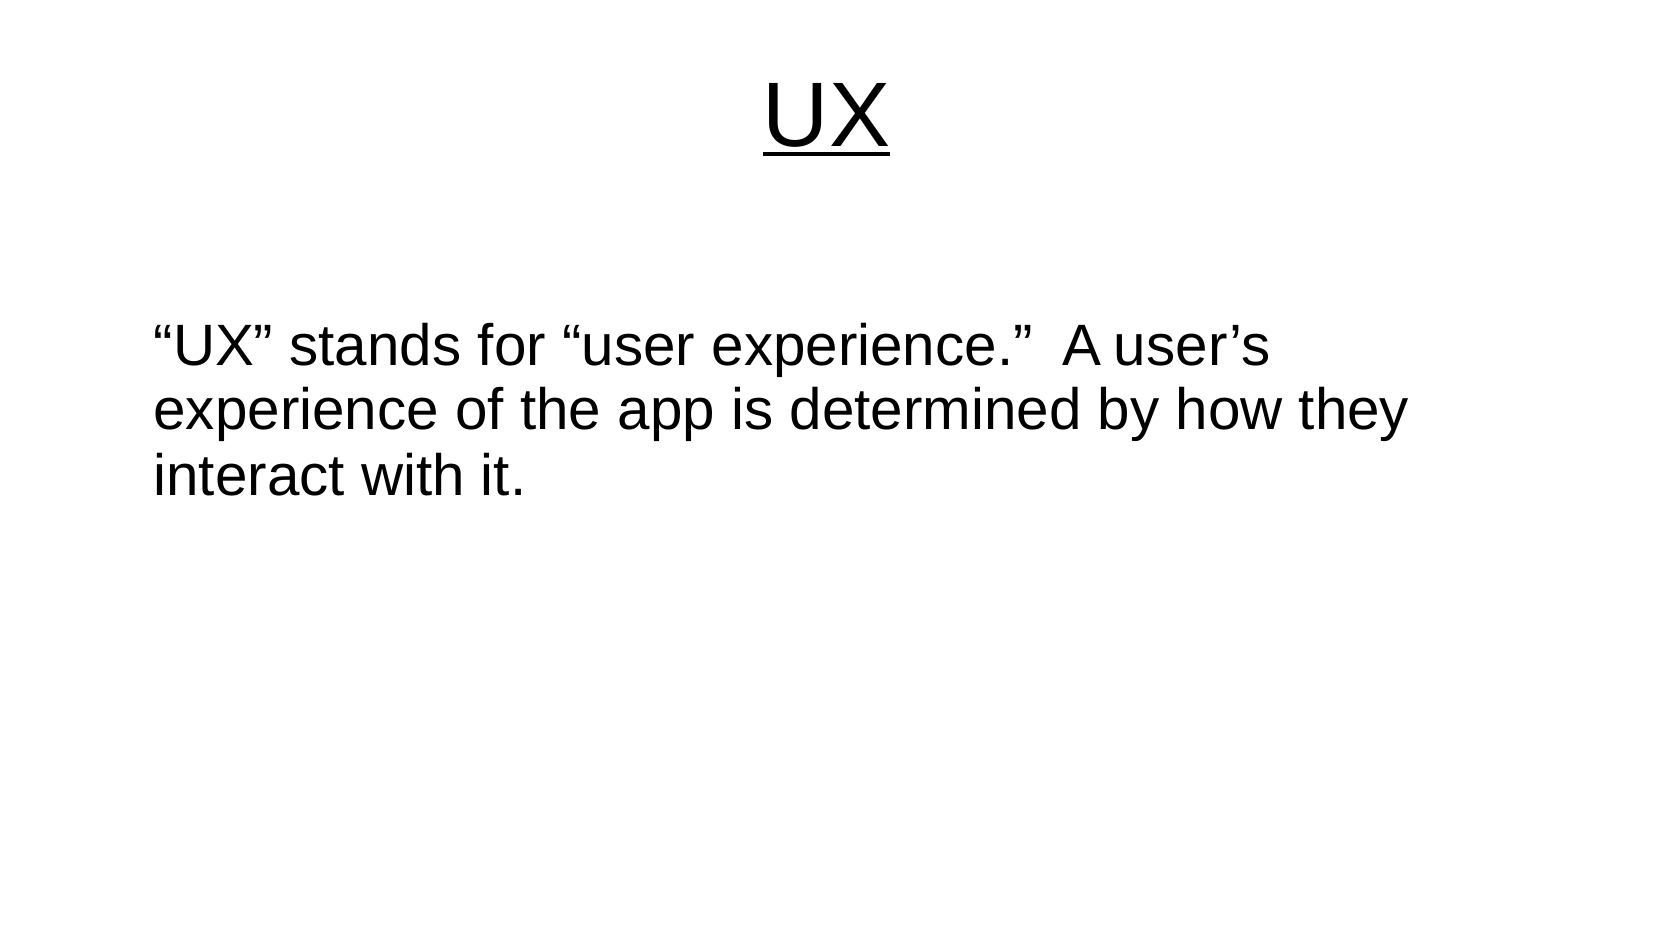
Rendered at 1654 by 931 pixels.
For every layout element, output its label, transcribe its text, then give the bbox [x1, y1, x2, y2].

title UX [82, 37, 1571, 193]
list “UX” stands for “user experience.” A user’s experience of the app is determined by how they interact with it. [82, 217, 1571, 758]
